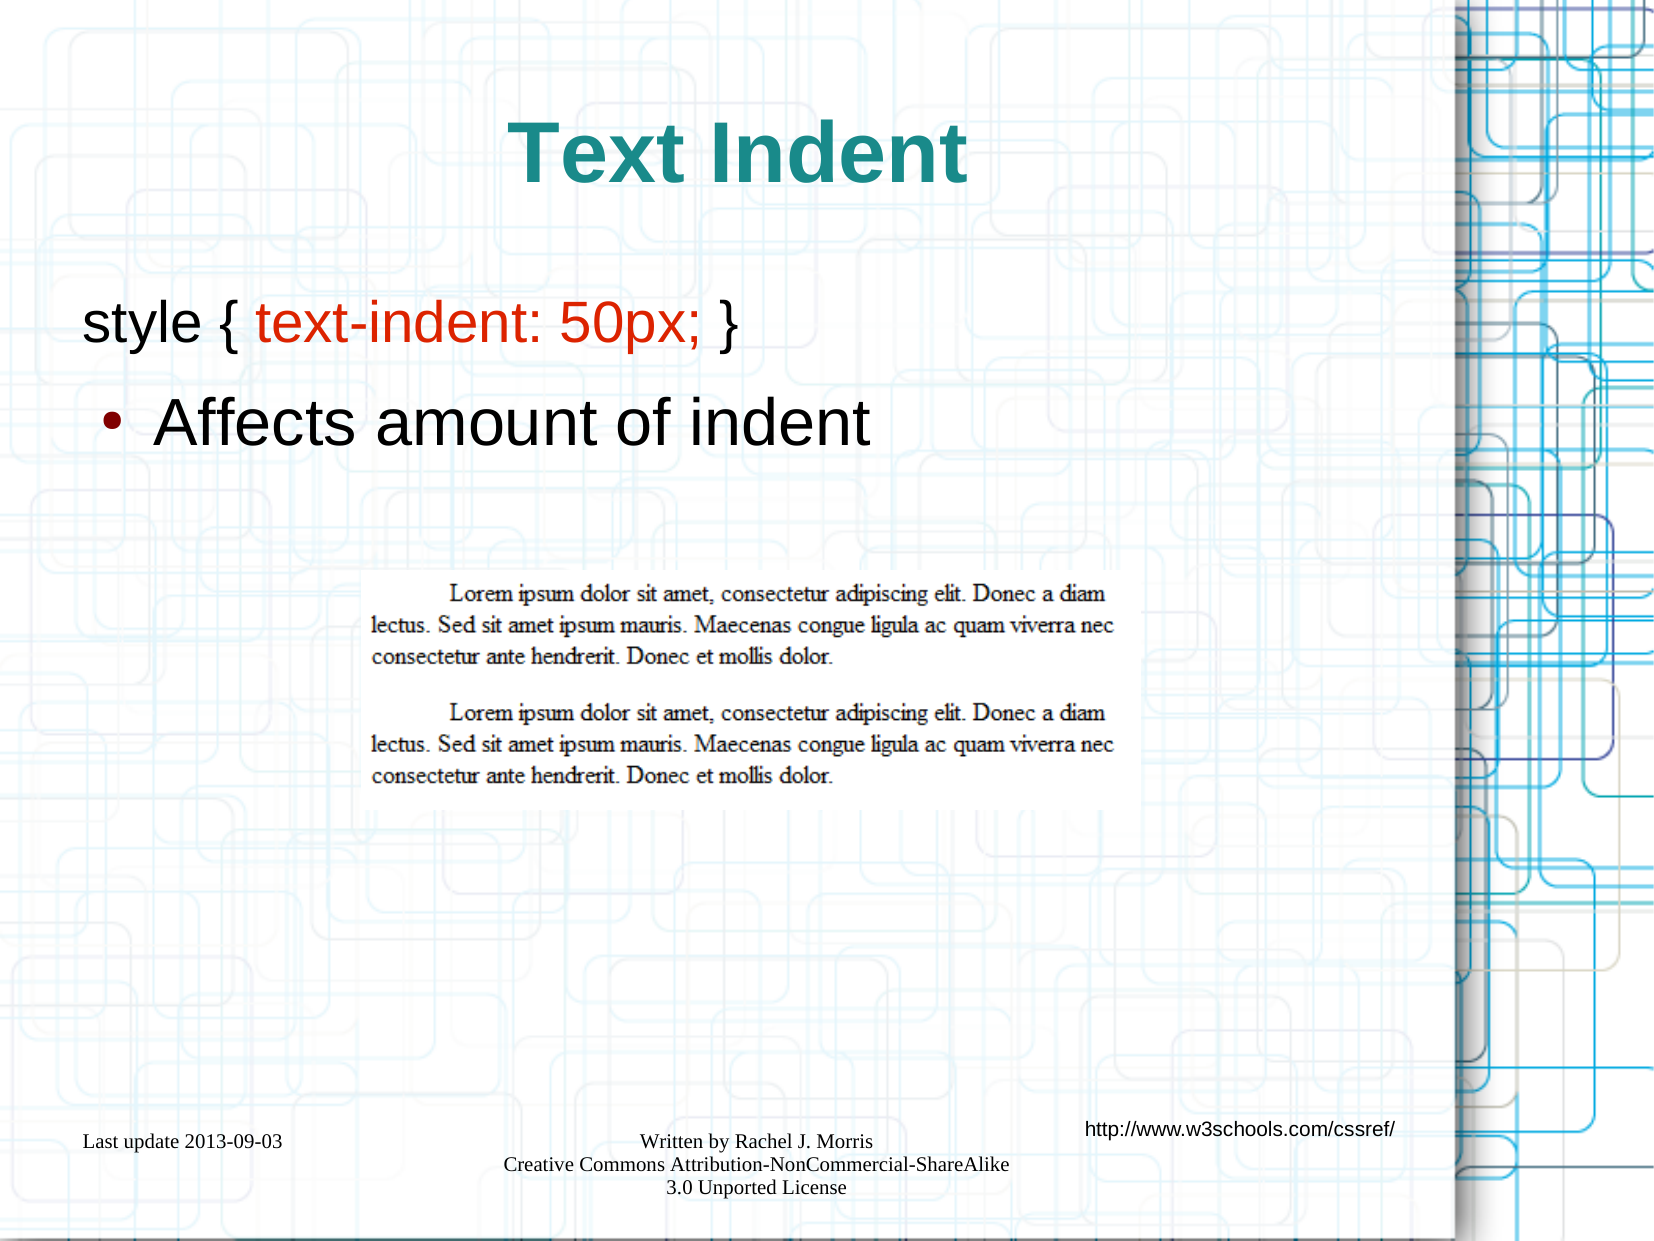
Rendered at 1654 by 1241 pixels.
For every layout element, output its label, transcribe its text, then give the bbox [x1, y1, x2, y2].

title Text Indent [59, 49, 1418, 257]
text_box http://www.w3schools.com/cssref/ [1050, 1110, 1411, 1149]
list style { text-indent: 50px; } Affects amount of indent [82, 290, 1418, 1010]
picture [0, 0, 1654, 1241]
